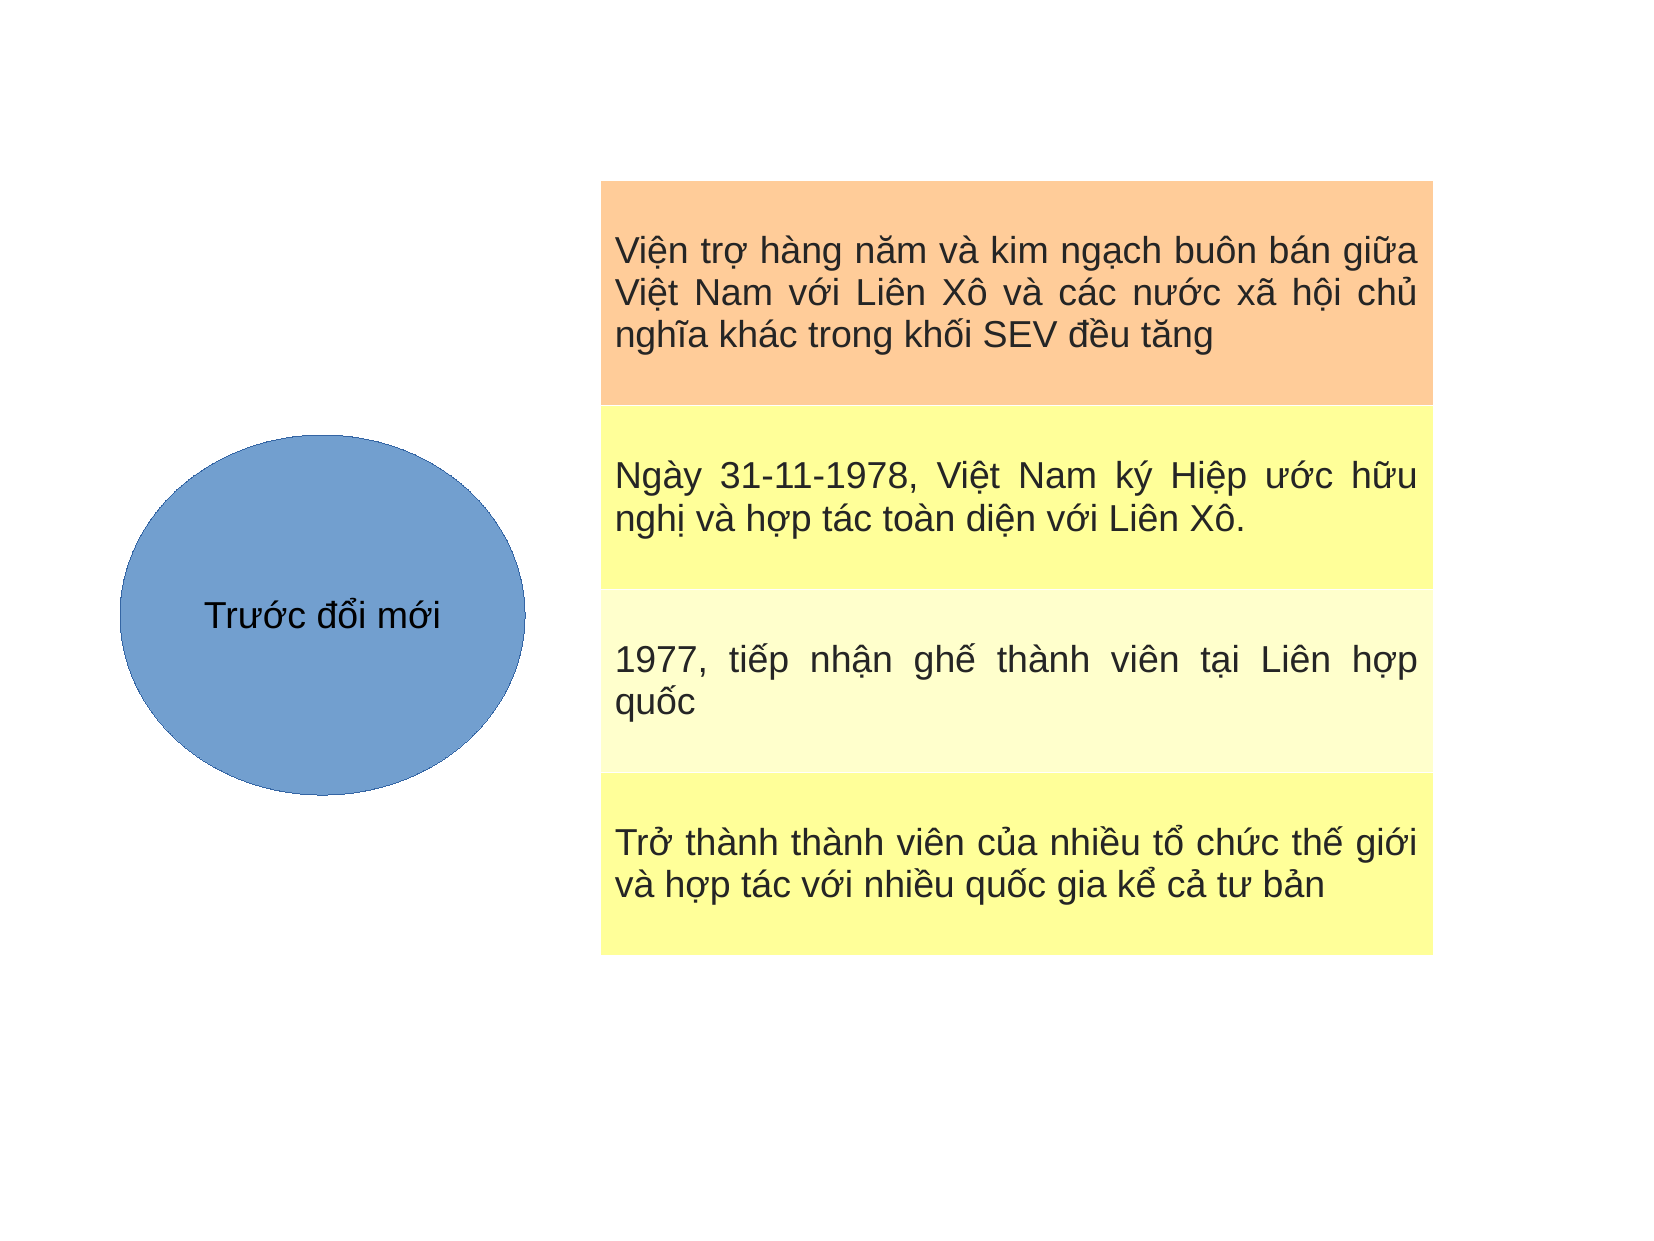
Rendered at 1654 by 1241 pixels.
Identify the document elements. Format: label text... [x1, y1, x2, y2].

text_box Trước đổi mới [120, 435, 526, 796]
table_header Viện trợ hàng năm và kim ngạch buôn bán giữa Việt Nam với Liên Xô và các nước xã hội chủ nghĩa khác trong khối SEV đều tăng [601, 181, 1433, 405]
table_cell 1977, tiếp nhận ghế thành viên tại Liên hợp quốc [601, 590, 1433, 772]
table_cell Ngày 31-11-1978, Việt Nam ký Hiệp ước hữu nghị và hợp tác toàn diện với Liên Xô. [601, 406, 1433, 589]
table_cell Trở thành thành viên của nhiều tổ chức thế giới và hợp tác với nhiều quốc gia kể cả tư bản [601, 773, 1433, 955]
